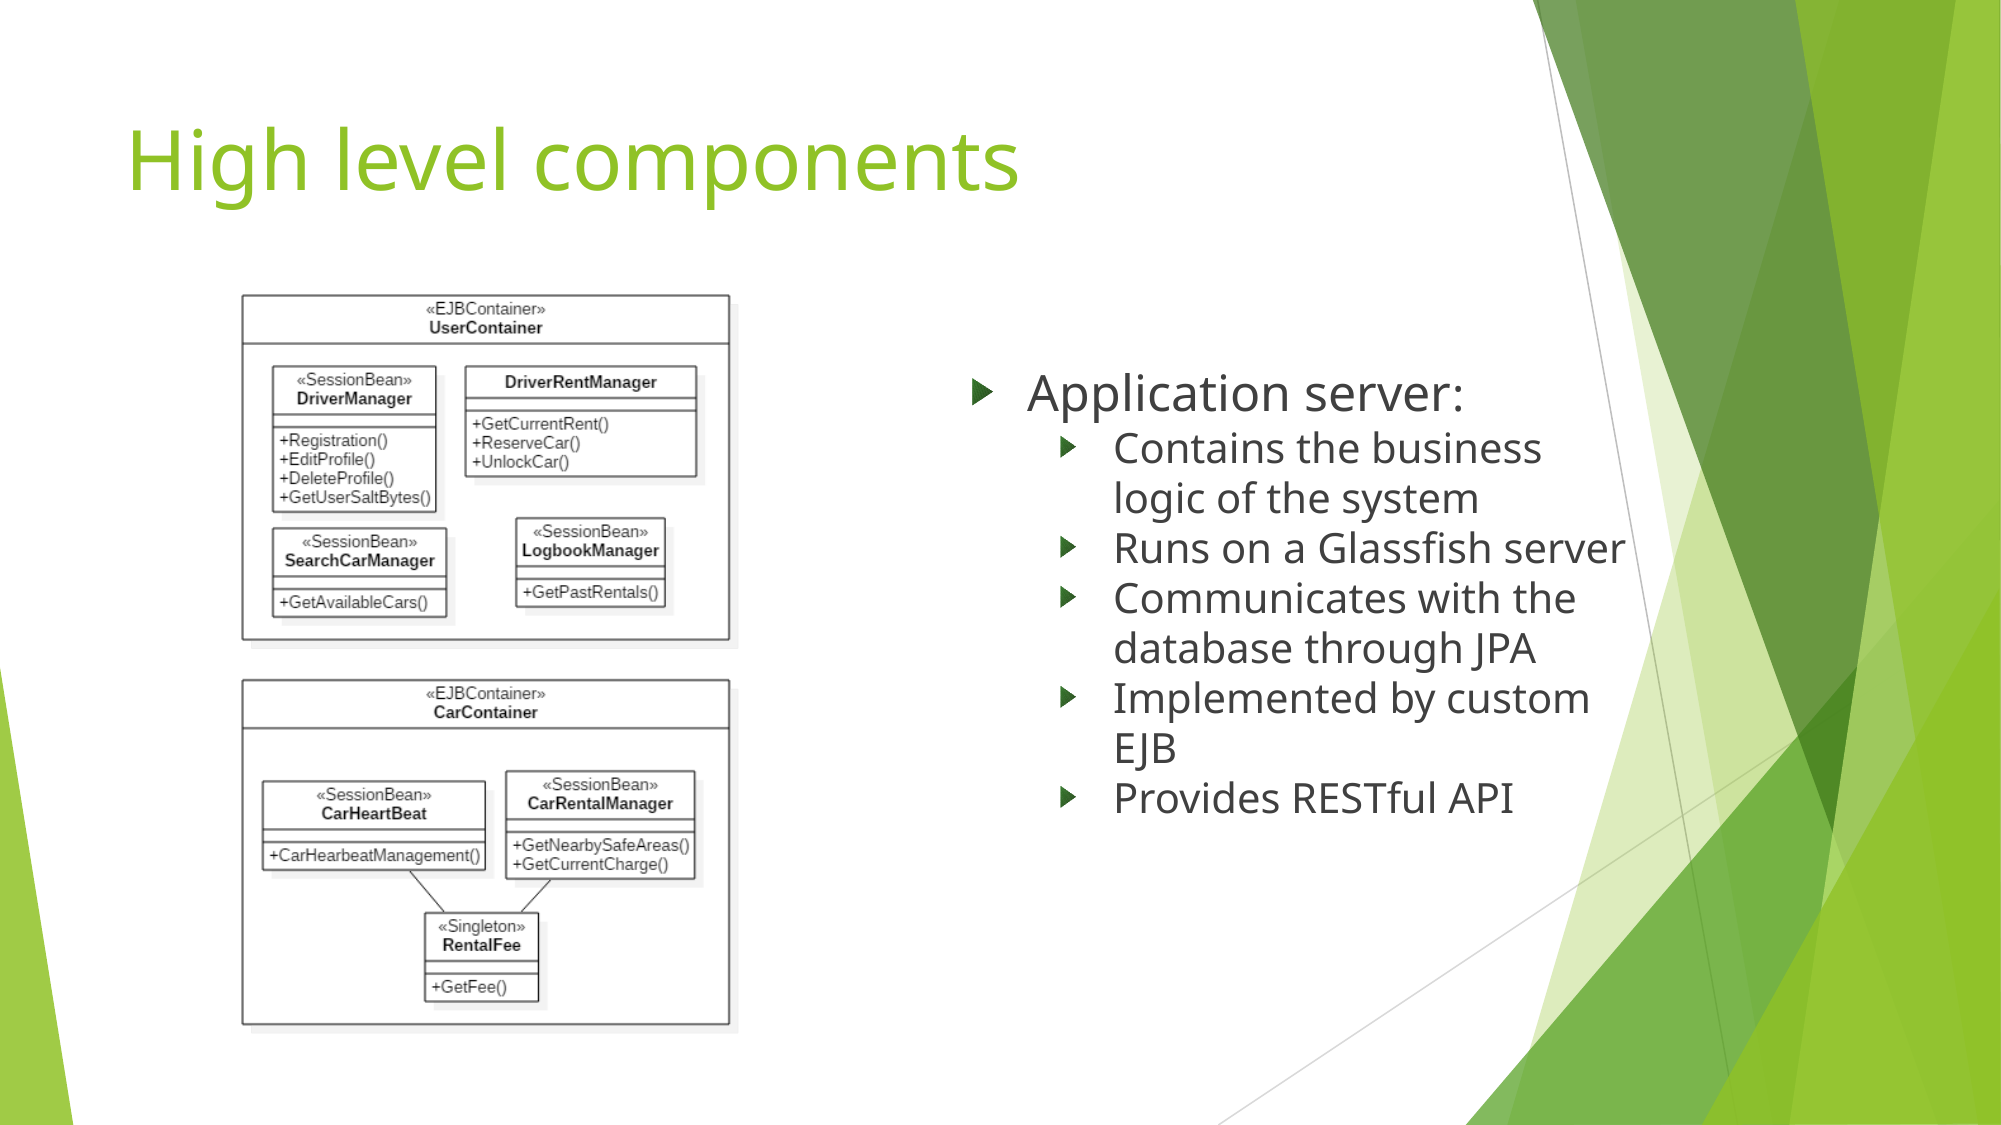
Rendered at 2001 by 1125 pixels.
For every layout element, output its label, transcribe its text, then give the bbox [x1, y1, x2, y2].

list Application server: Contains the business logic of the system Runs on a Glassfish server Communicates with the database through JPA Implemented by custom EJB Provides RESTful API [956, 354, 1645, 991]
picture [230, 283, 780, 1075]
title High level components [111, 99, 1522, 317]
